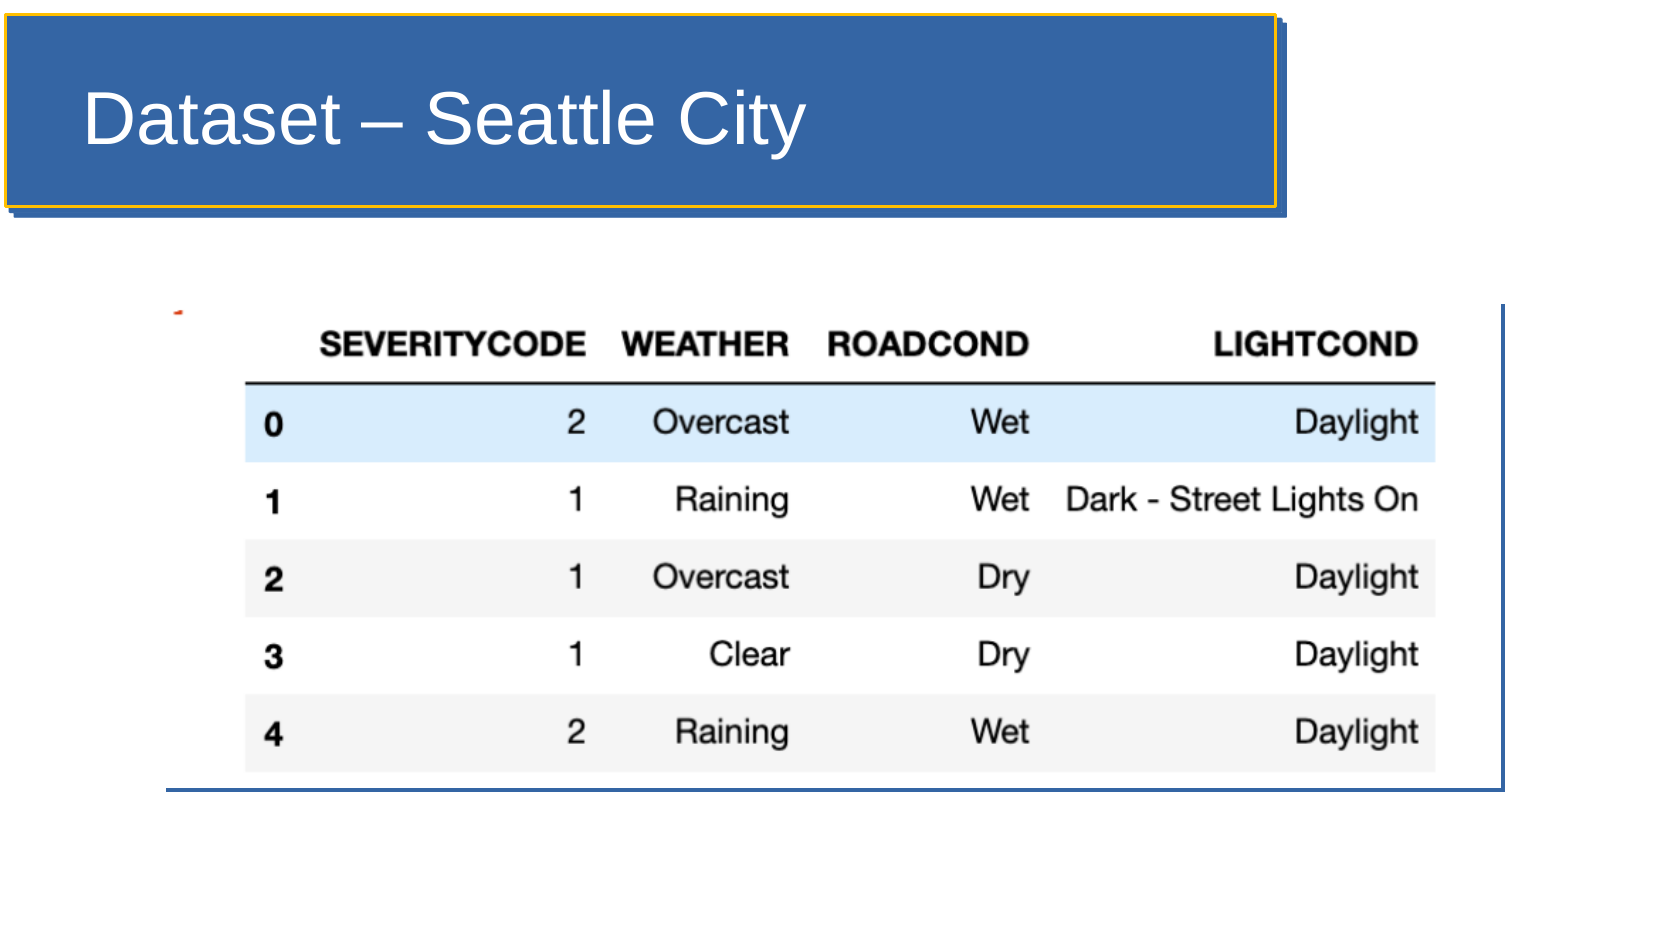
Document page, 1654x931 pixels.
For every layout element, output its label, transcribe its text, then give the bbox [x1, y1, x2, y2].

title Dataset – Seattle City [82, 44, 1235, 192]
picture [162, 299, 1501, 788]
